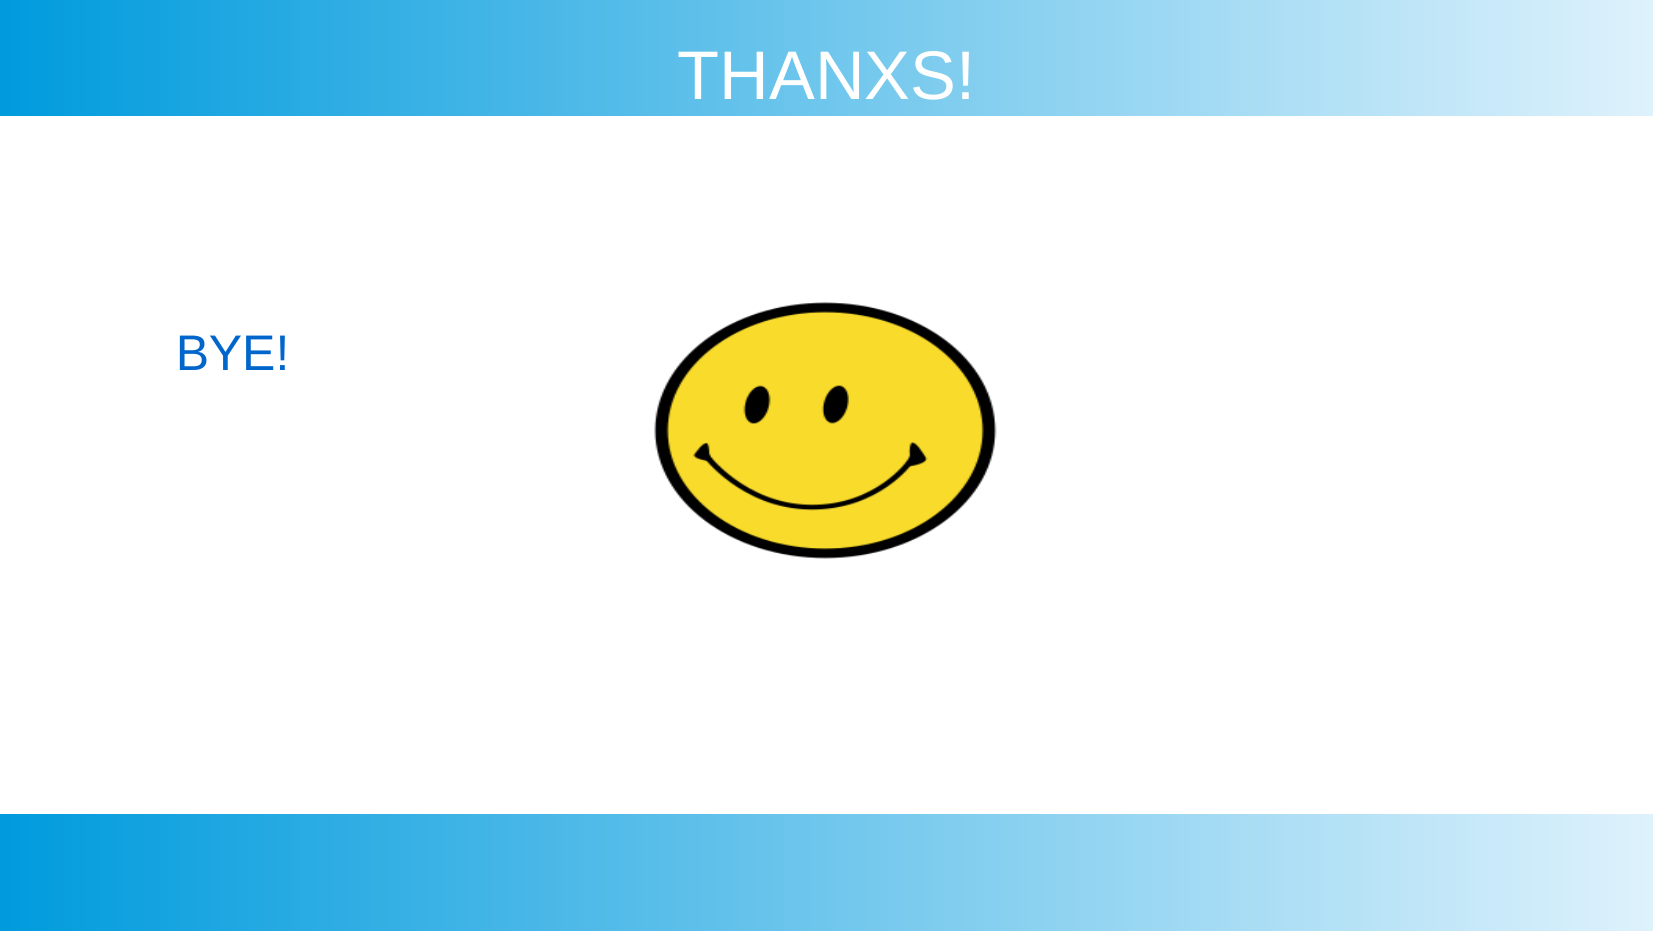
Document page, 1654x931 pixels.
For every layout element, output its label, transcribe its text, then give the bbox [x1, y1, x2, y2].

title THANXS! [82, 37, 1571, 116]
picture [653, 301, 998, 560]
list BYE! [105, 169, 1594, 709]
